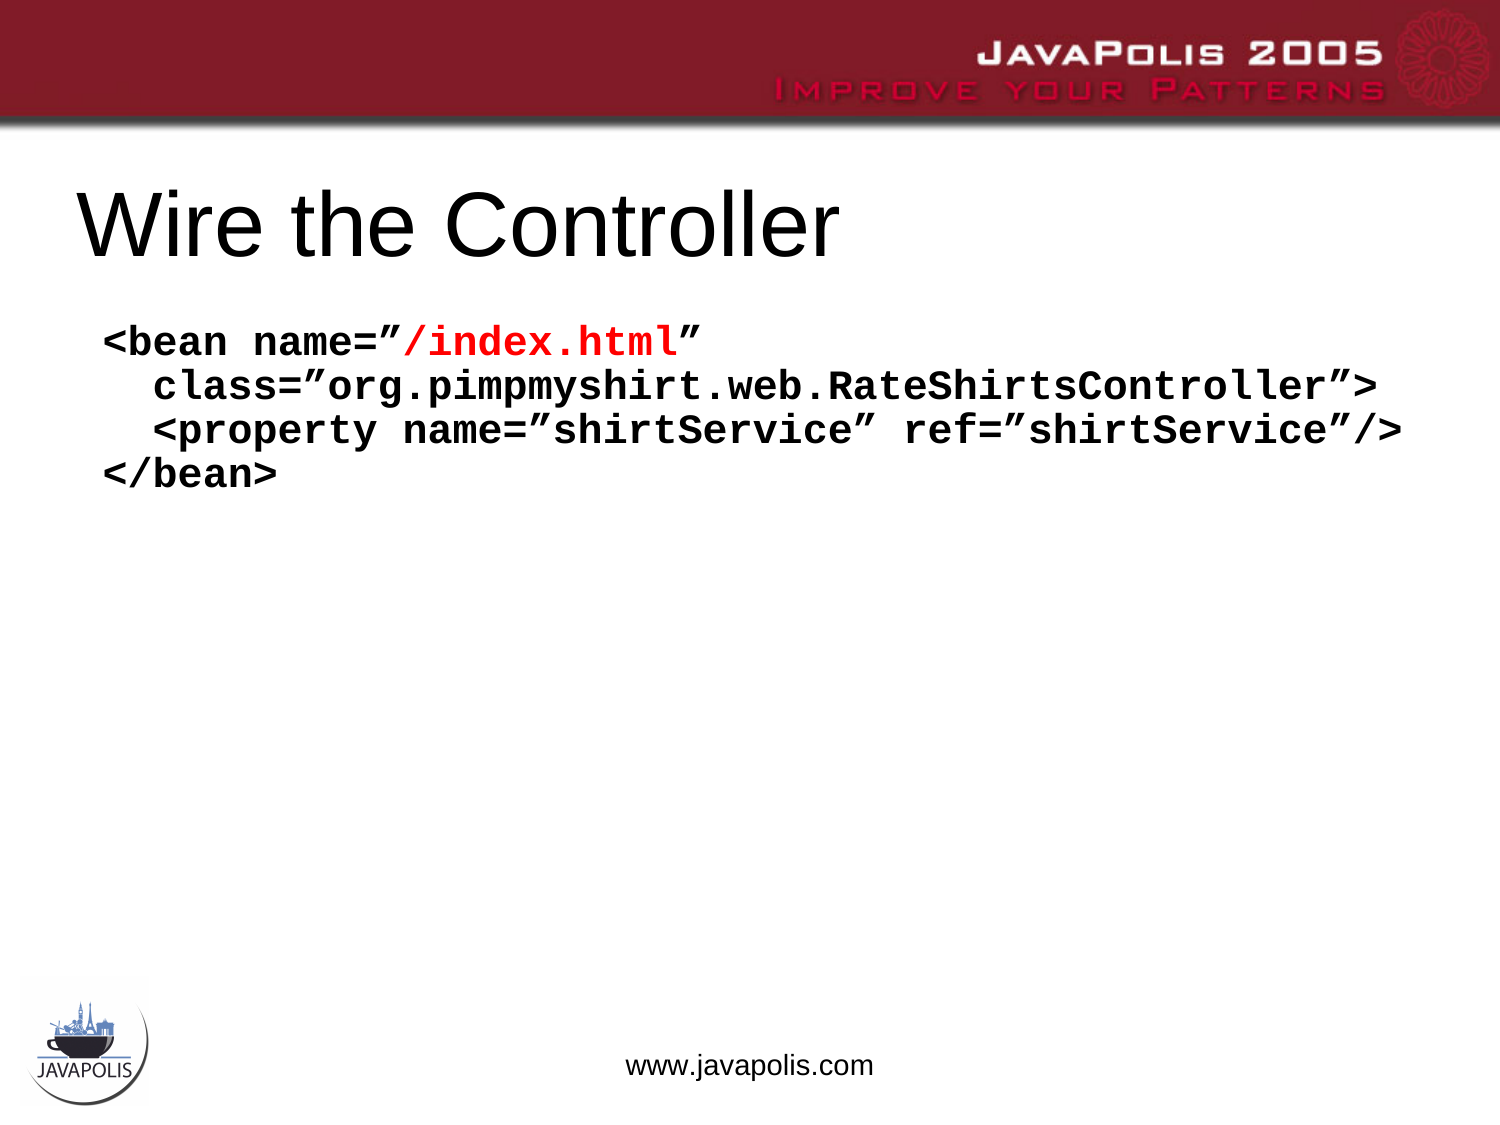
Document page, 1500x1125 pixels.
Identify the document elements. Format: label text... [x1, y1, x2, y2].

title Wire the Controller [76, 148, 1424, 279]
text_box <bean name=”/index.html” class=”org.pimpmyshirt.web.RateShirtsController”> <property name=”shirtService” ref=”shirtService”/> </bean> [88, 313, 1477, 946]
picture [20, 976, 149, 1106]
picture [0, 0, 1500, 140]
